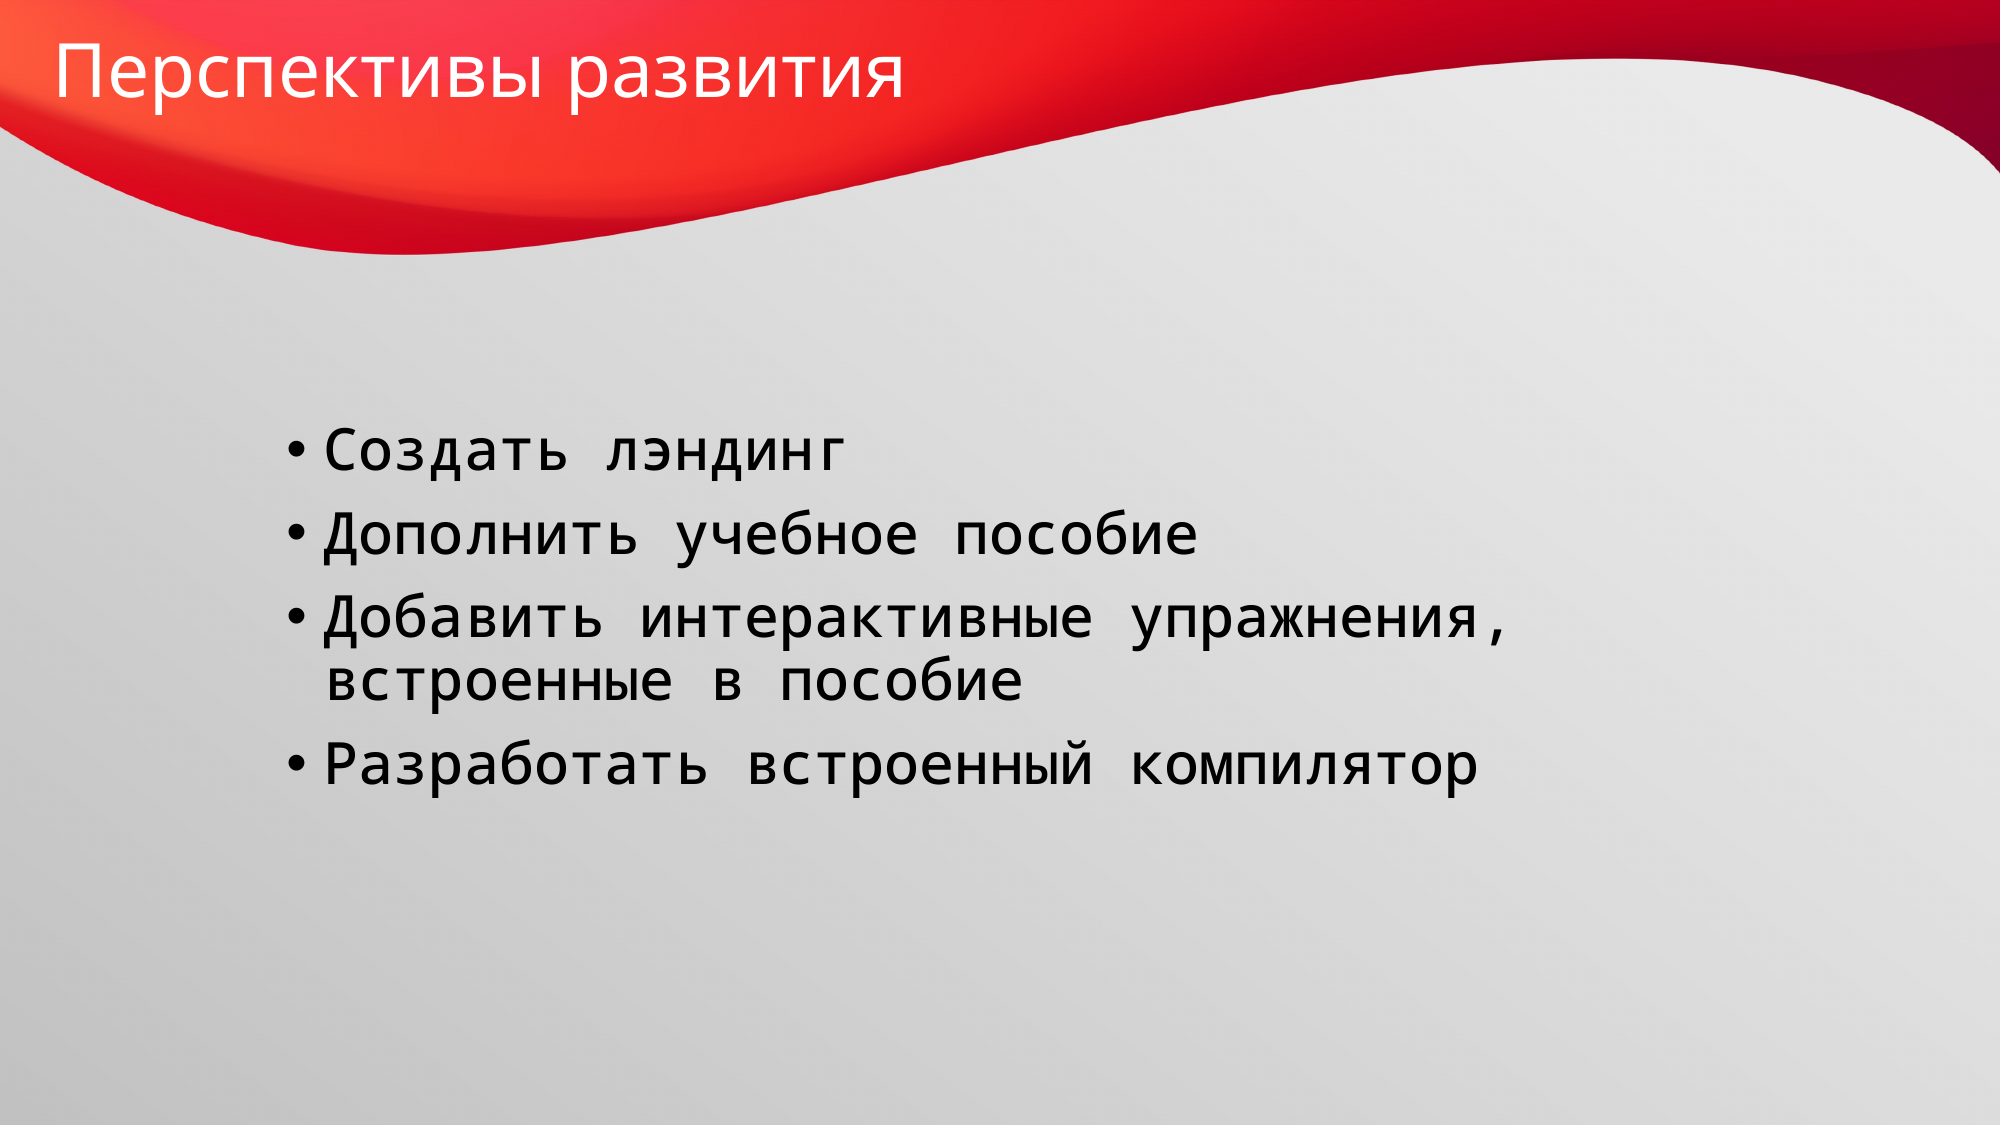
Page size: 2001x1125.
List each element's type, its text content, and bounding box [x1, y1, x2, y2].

title Перспективы развития [37, 8, 1763, 139]
picture [0, 0, 2000, 1125]
list Создать лэндинг Дополнить учебное пособие Добавить интерактивные упражнения, встроенные в пособие Разработать встроенный компилятор [271, 412, 1729, 938]
